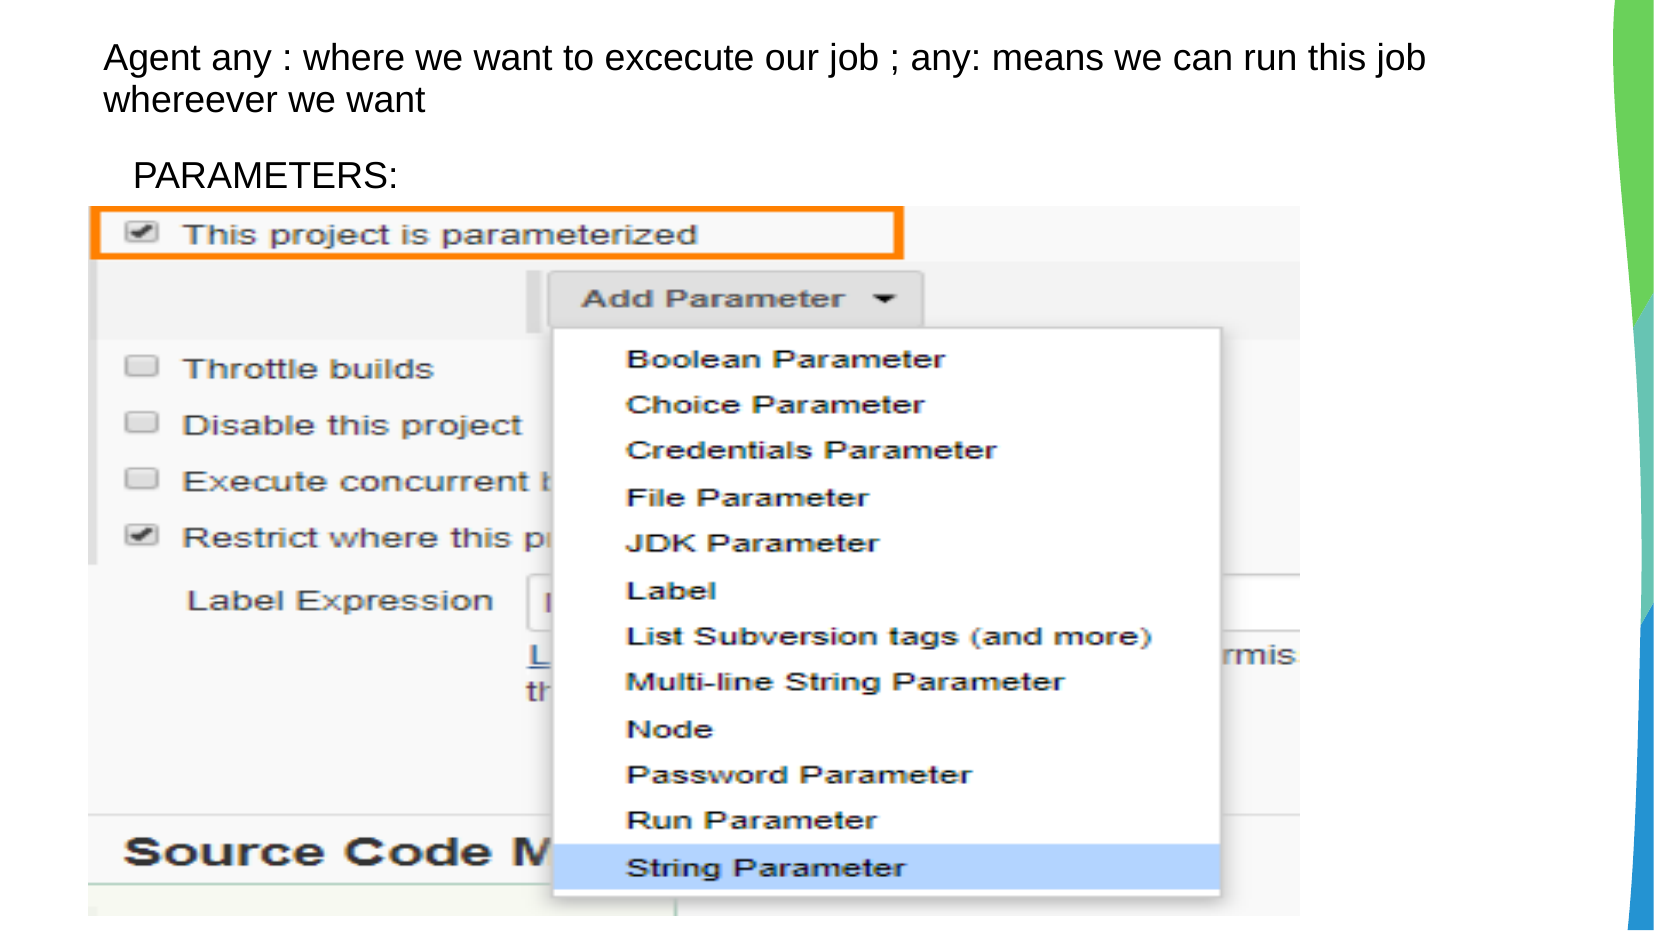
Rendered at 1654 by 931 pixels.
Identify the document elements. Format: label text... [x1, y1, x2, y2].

picture [88, 206, 1300, 916]
text_box Agent any : where we want to excecute our job ; any: means we can run this job whereever we want [88, 29, 1565, 129]
text_box PARAMETERS: [118, 147, 591, 205]
